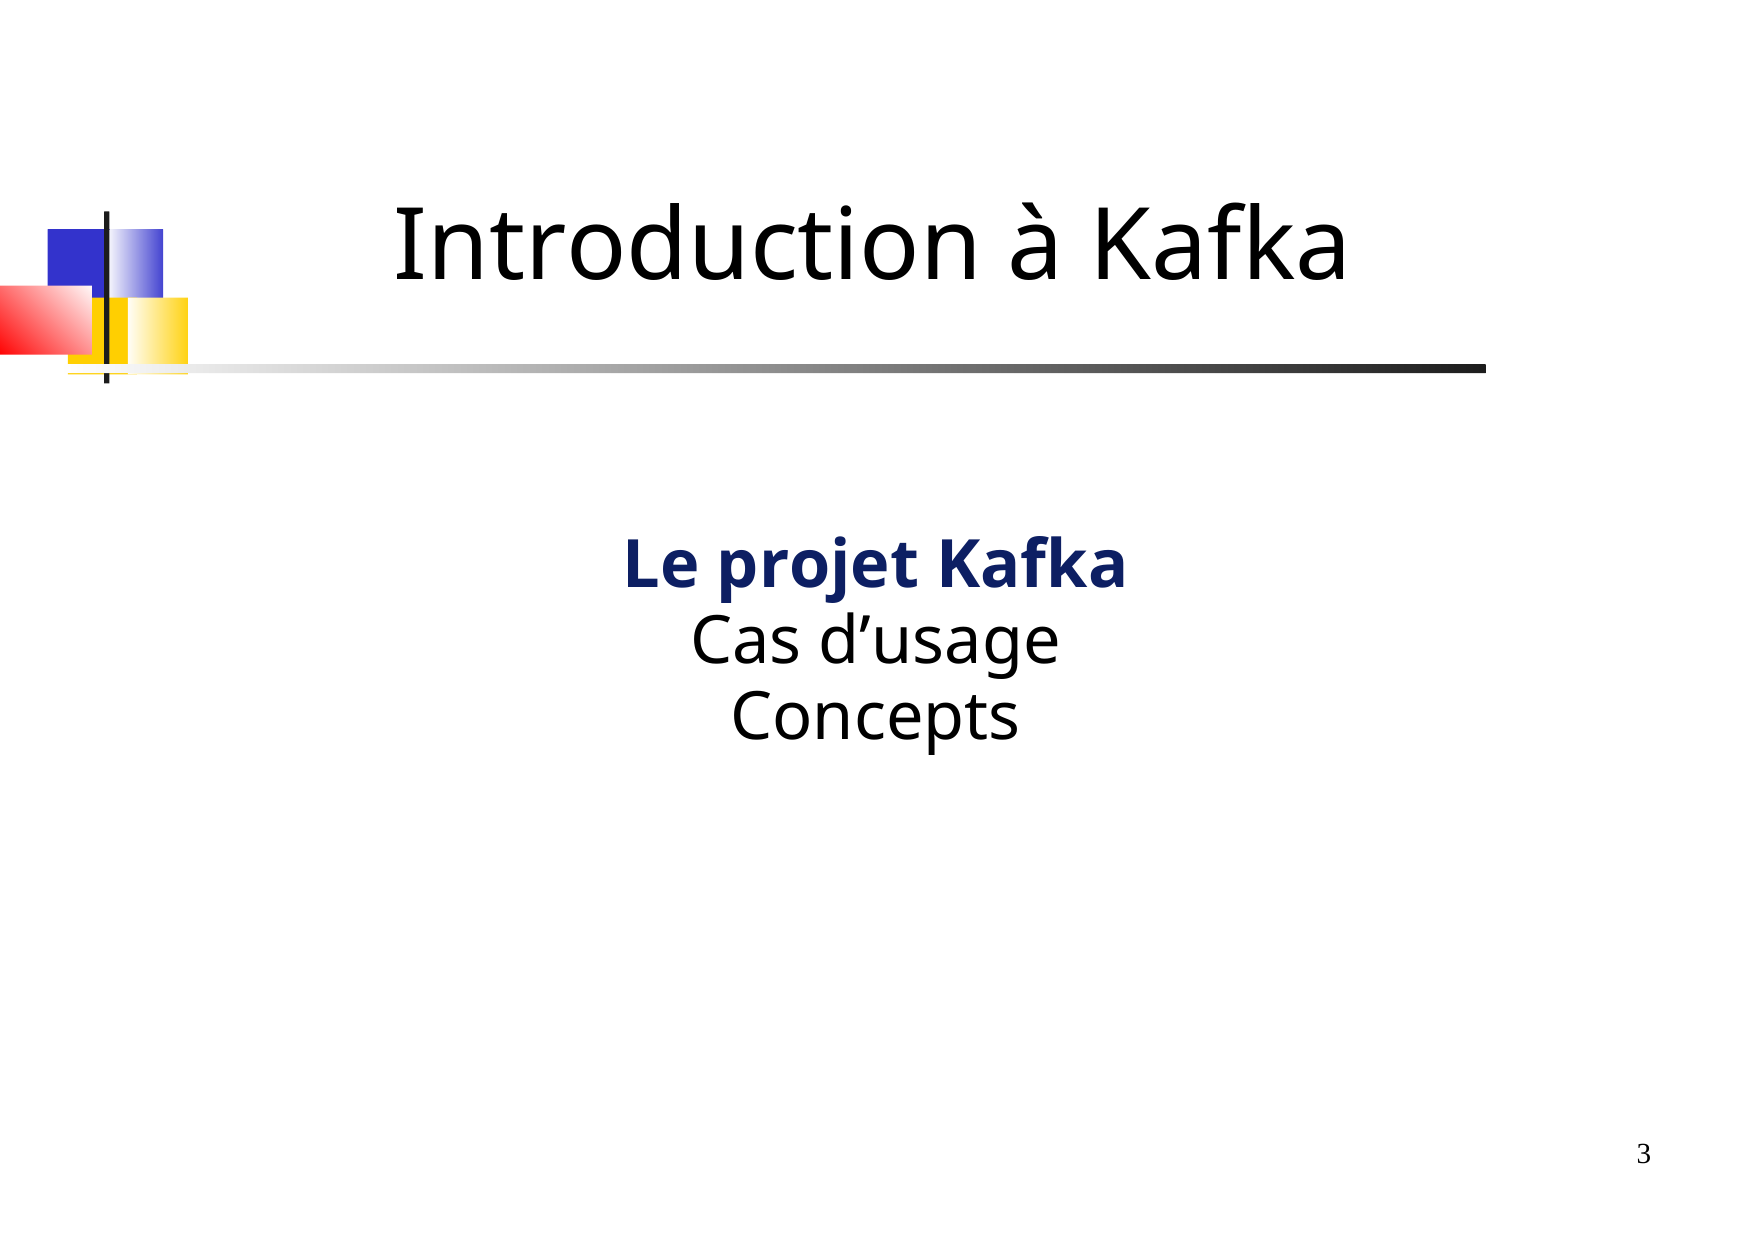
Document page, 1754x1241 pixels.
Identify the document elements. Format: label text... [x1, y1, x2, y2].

title Introduction à Kafka [179, 139, 1567, 351]
subtitle Le projet Kafka Cas d’usage Concepts [179, 371, 1567, 1091]
